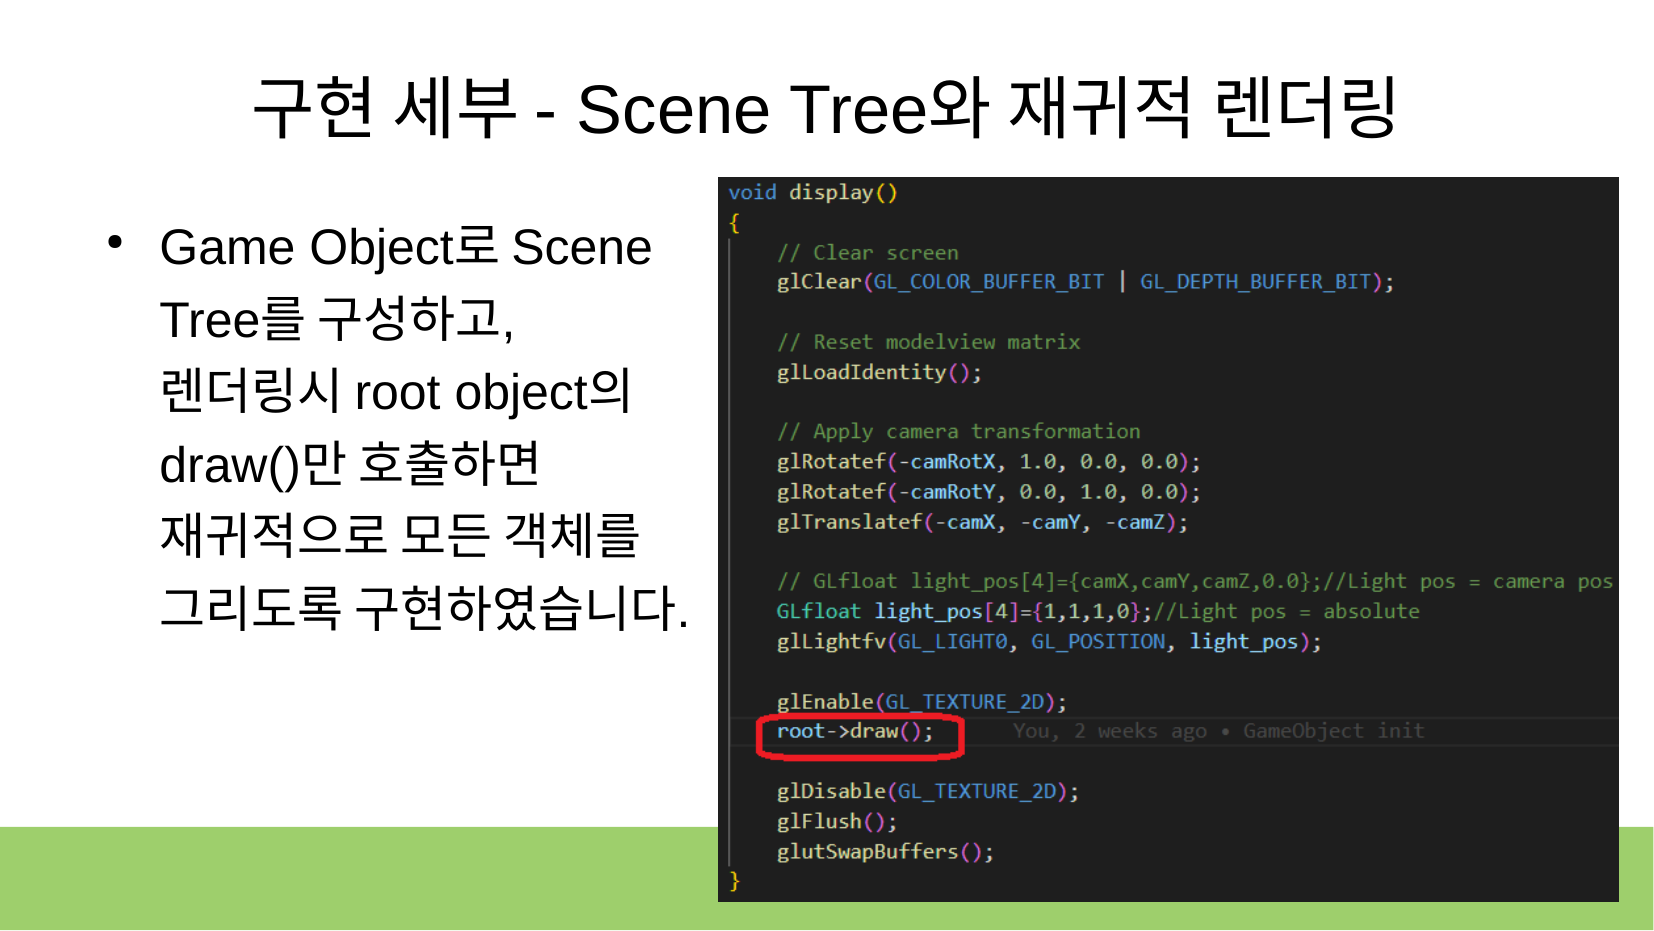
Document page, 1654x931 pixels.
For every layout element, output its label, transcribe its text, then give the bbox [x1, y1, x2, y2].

title 구현 세부 - Scene Tree와 재귀적 렌더링 [88, 29, 1565, 178]
picture [718, 177, 1619, 902]
list Game Object로 Scene Tree를 구성하고, 렌더링시 root object의 draw()만 호출하면 재귀적으로 모든 객체를 그리도록 구현하였습니다. [88, 206, 713, 739]
